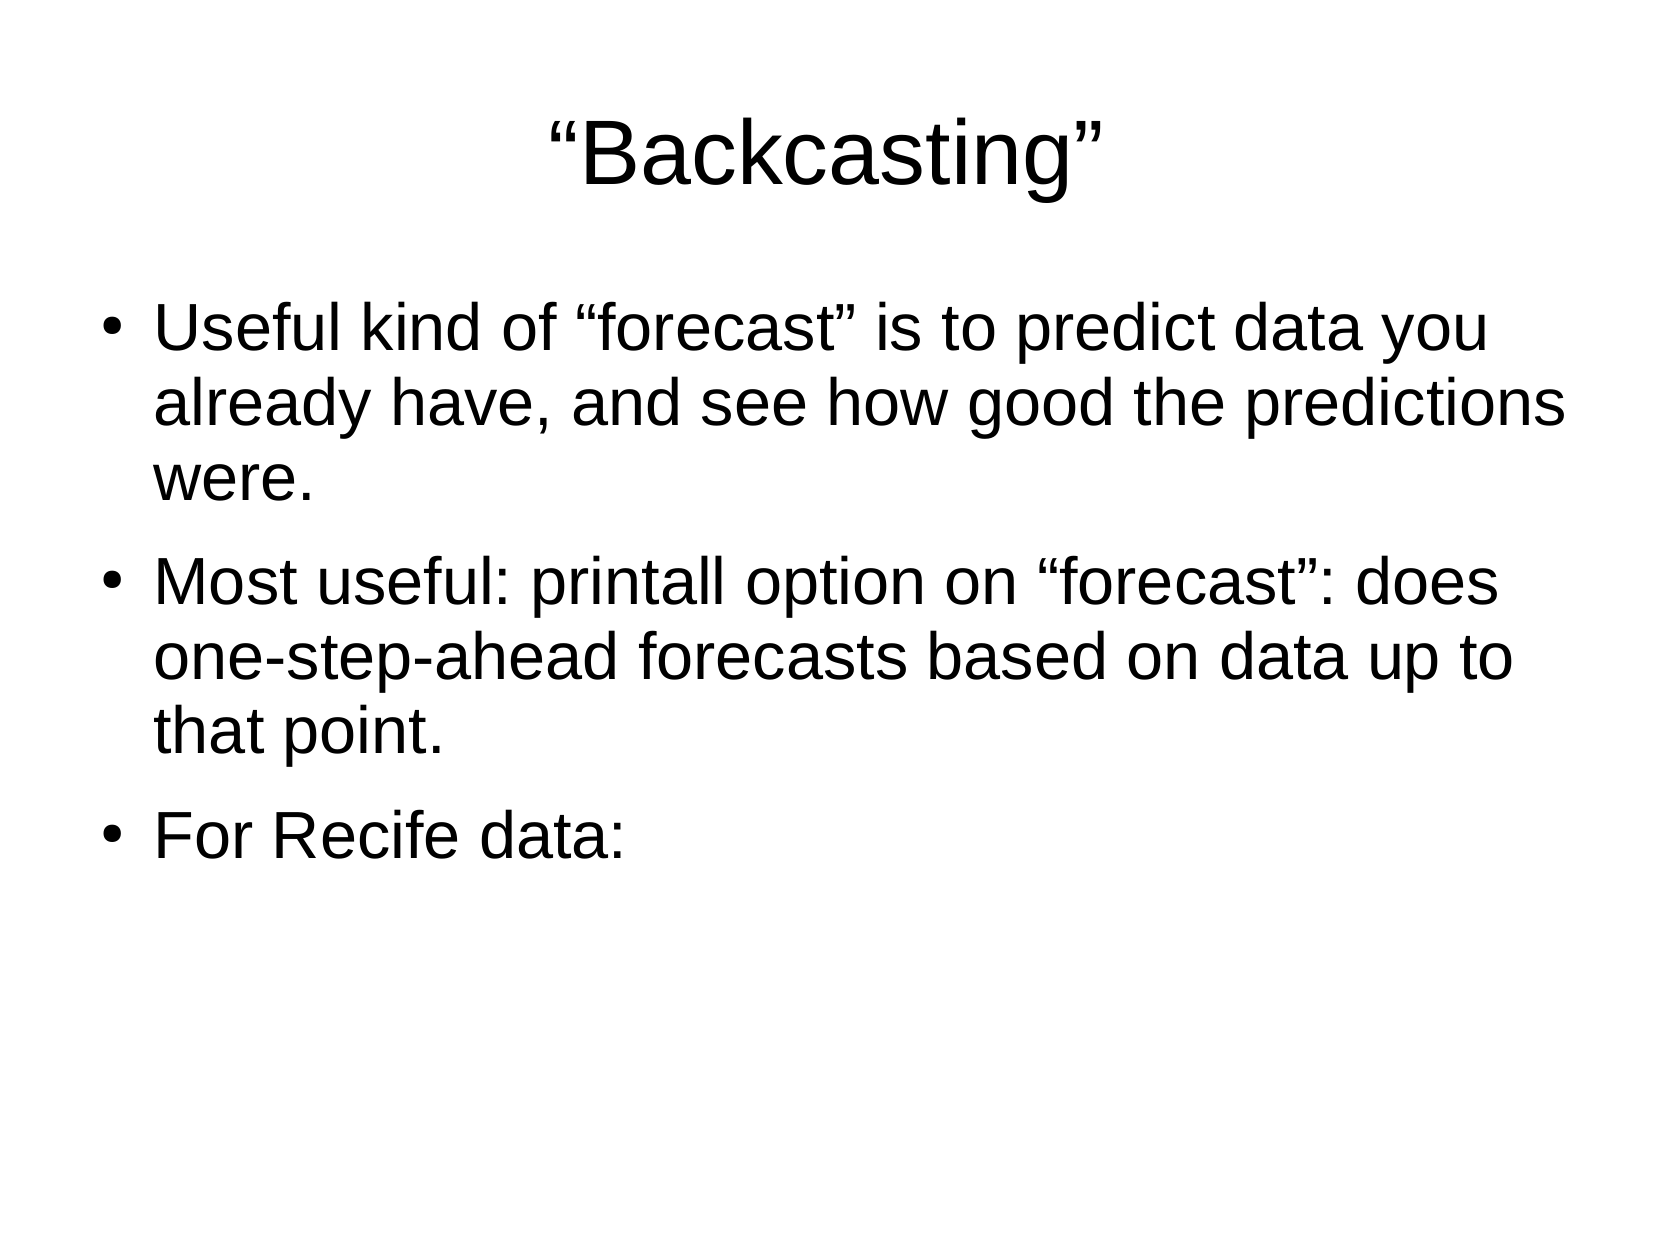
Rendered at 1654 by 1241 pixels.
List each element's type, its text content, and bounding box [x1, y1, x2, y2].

title “Backcasting” [82, 56, 1571, 250]
list Useful kind of “forecast” is to predict data you already have, and see how good the predictions were. Most useful: printall option on “forecast”: does one-step-ahead forecasts based on data up to that point. For Recife data: [82, 290, 1571, 1109]
